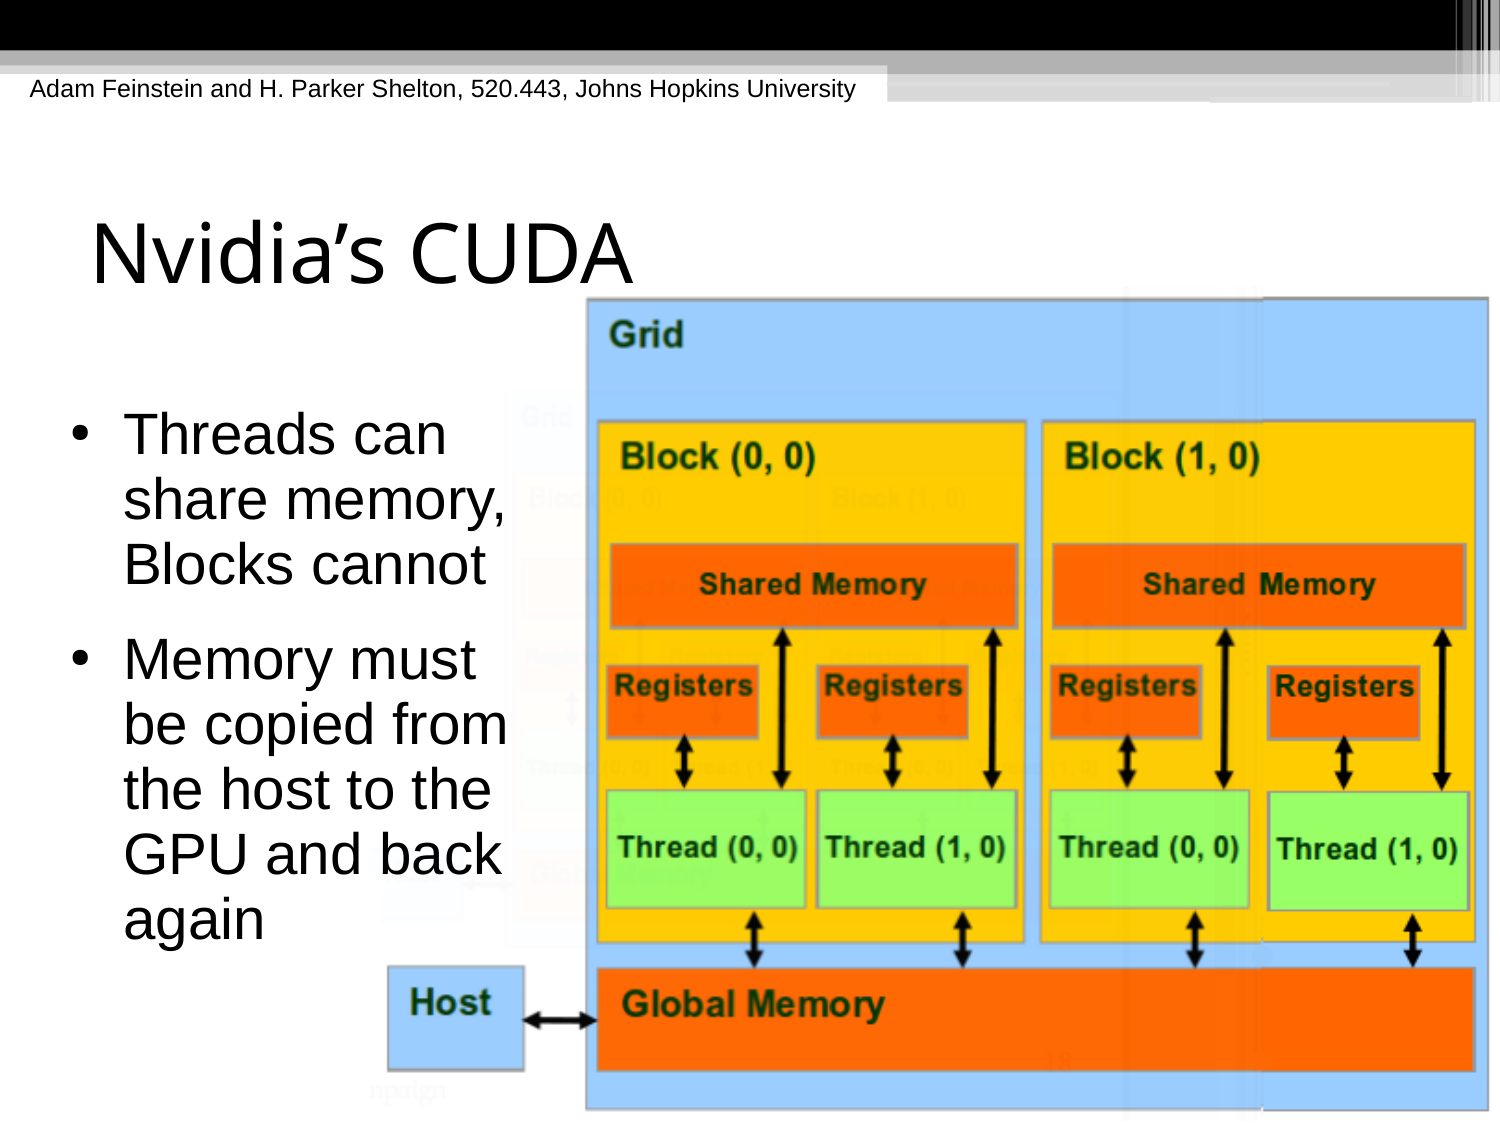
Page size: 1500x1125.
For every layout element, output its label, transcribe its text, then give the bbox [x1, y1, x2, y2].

title Nvidia’s CUDA [75, 187, 1425, 299]
text_box Adam Feinstein and H. Parker Shelton, 520.443, Johns Hopkins University [0, 67, 888, 110]
list Threads can share memory, Blocks cannot Memory must be copied from the host to the GPU and back again [37, 299, 563, 1010]
picture [369, 286, 1495, 1121]
